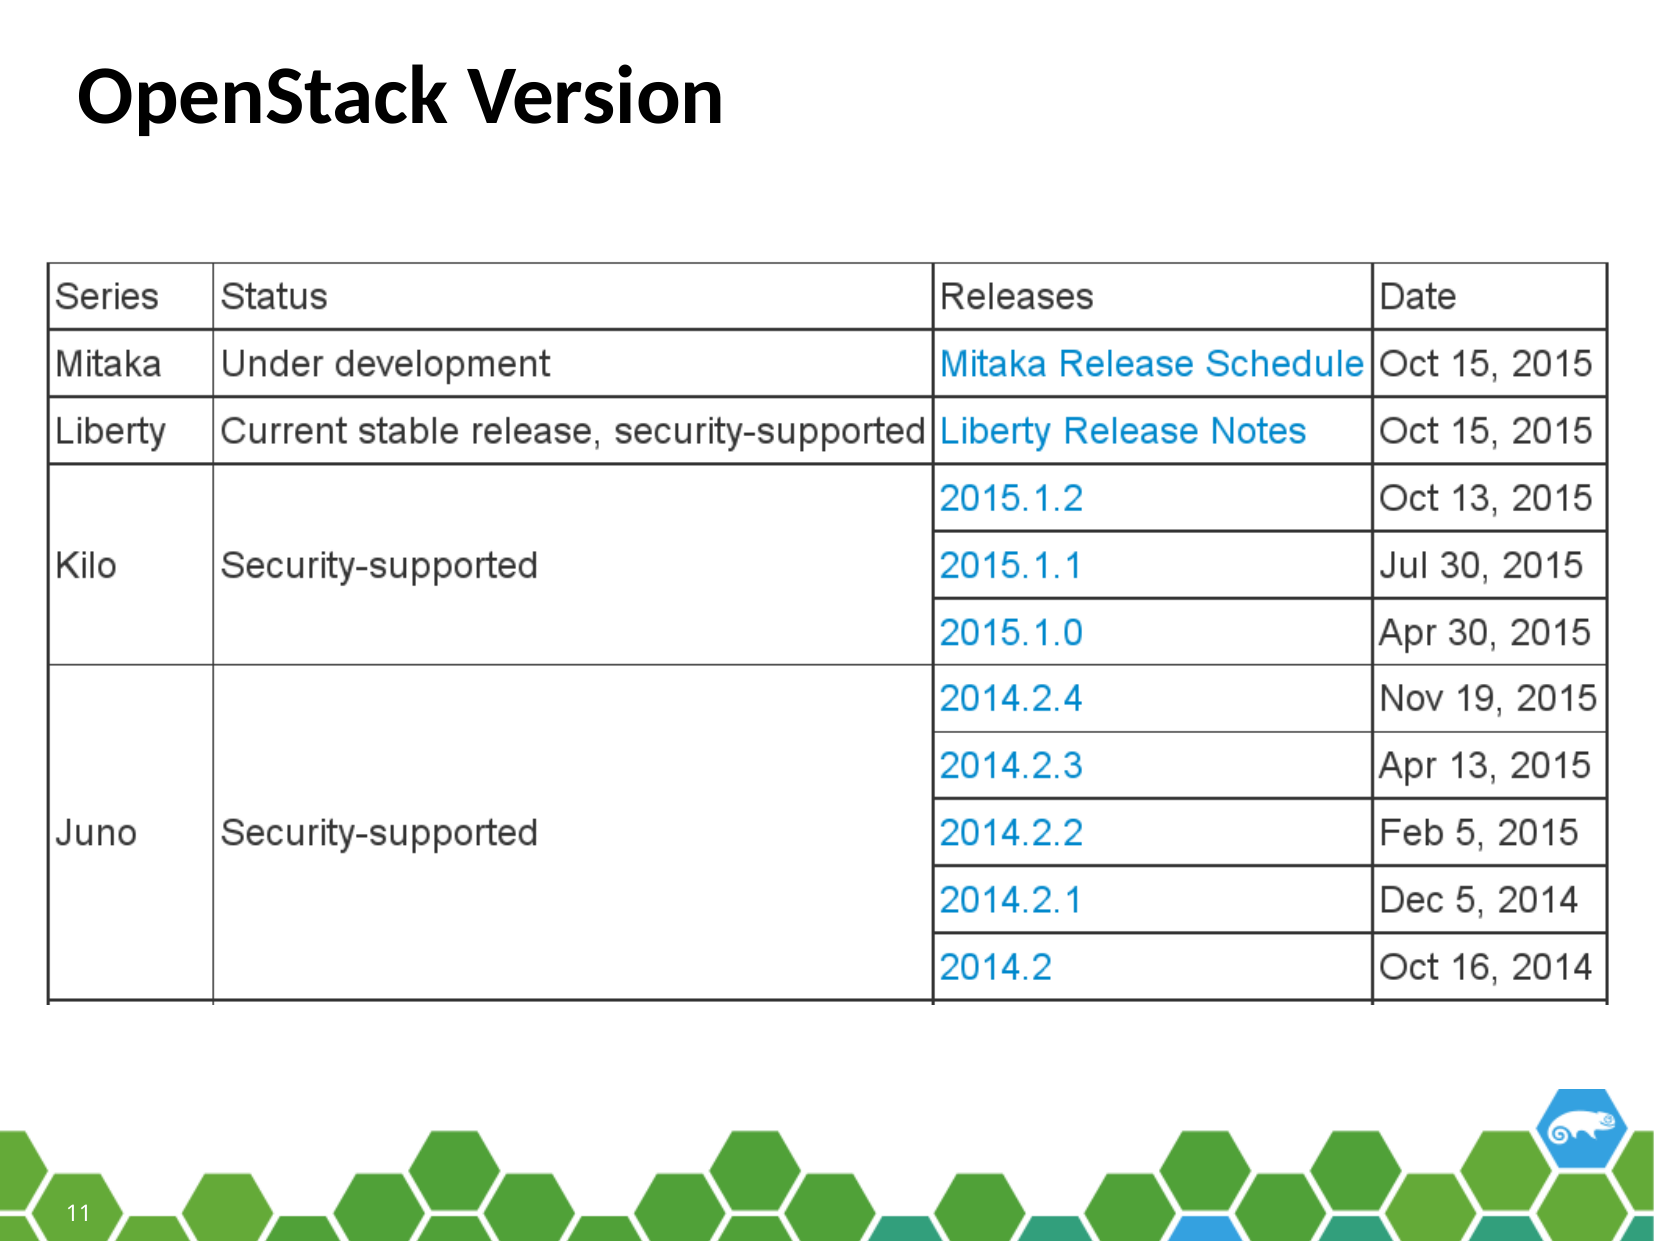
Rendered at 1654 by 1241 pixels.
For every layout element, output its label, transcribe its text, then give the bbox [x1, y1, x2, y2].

title OpenStack Version [77, 13, 1441, 193]
picture [36, 250, 1623, 1005]
picture [0, 1089, 1654, 1241]
